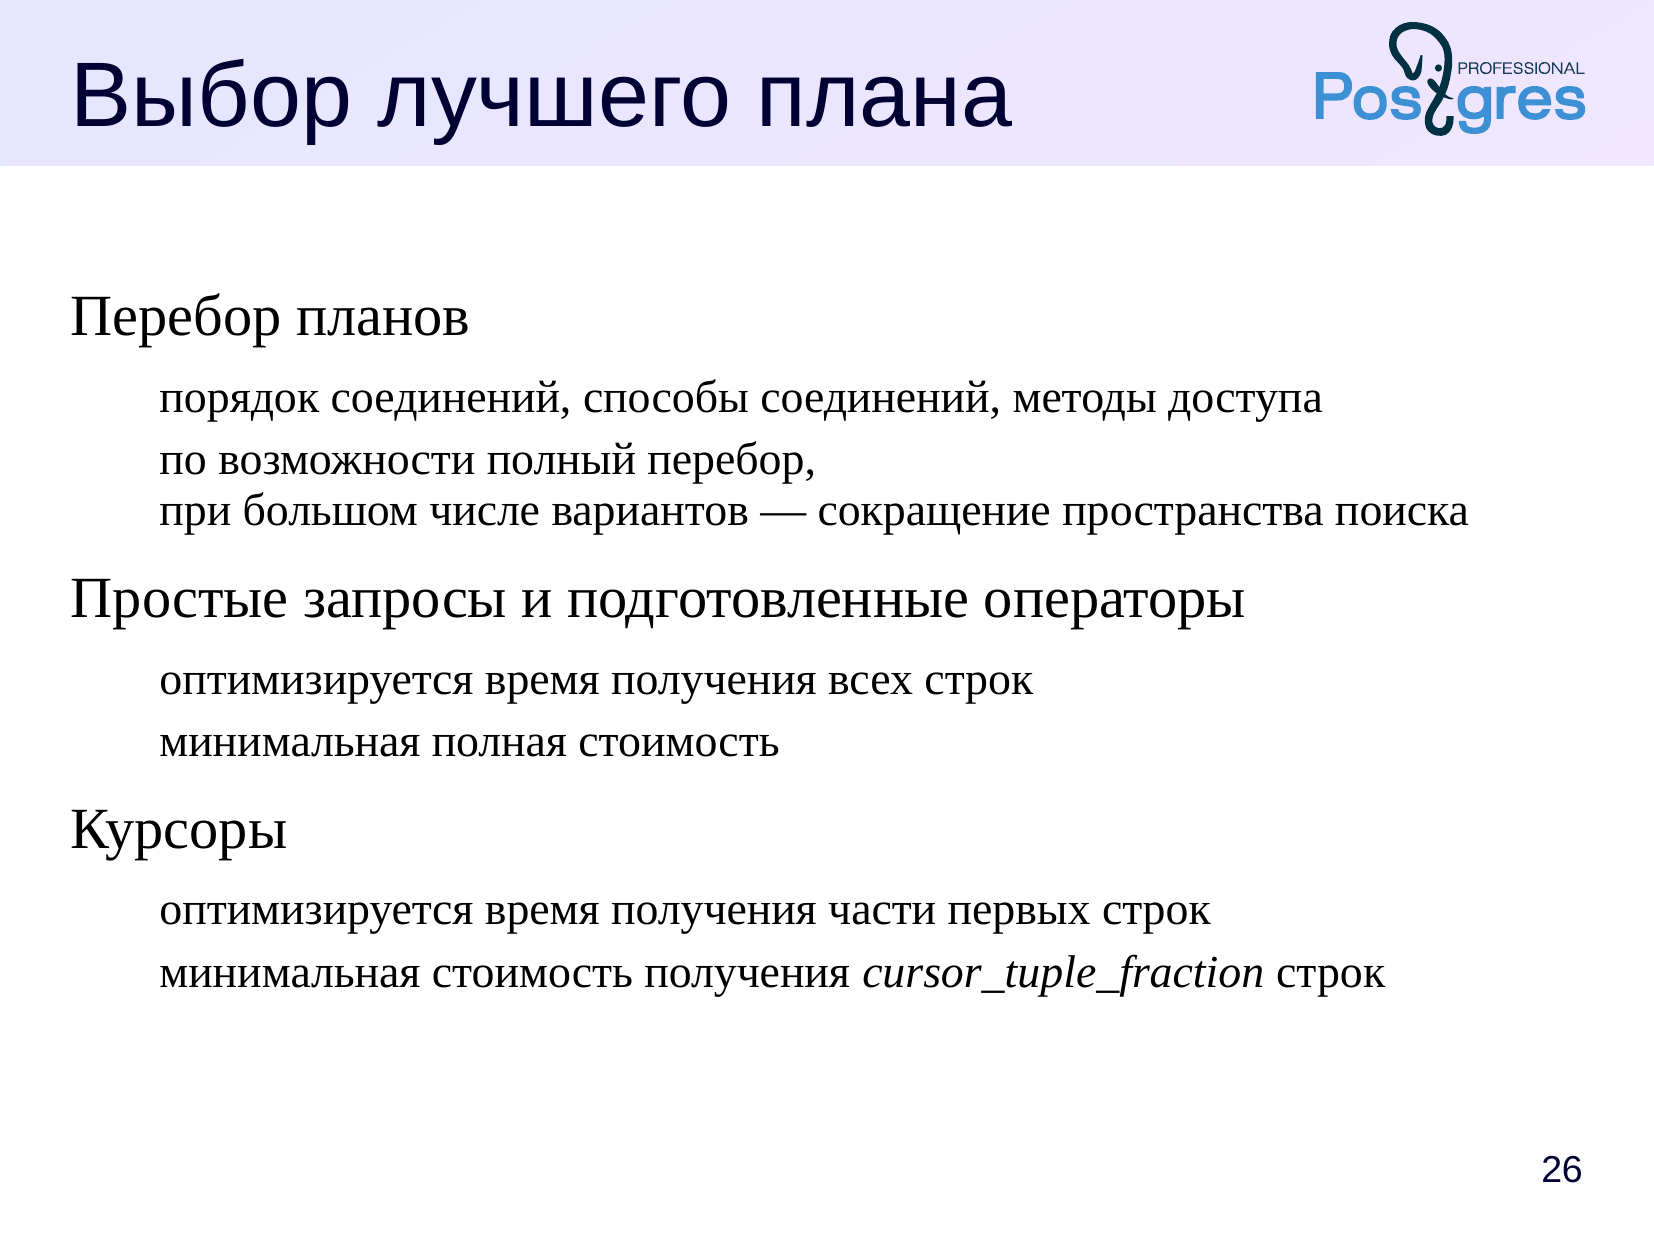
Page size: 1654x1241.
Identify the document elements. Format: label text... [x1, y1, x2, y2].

title Выбор лучшего плана [70, 43, 1241, 147]
list Перебор планов порядок соединений, способы соединений, методы доступа по возможности полный перебор, при большом числе вариантов — сокращение пространства поиска Простые запросы и подготовленные операторы оптимизируется время получения всех строк минимальная полная стоимость Курсоры оптимизируется время получения части первых строк минимальная стоимость получения cursor_tuple_fraction строк [70, 283, 1583, 1141]
